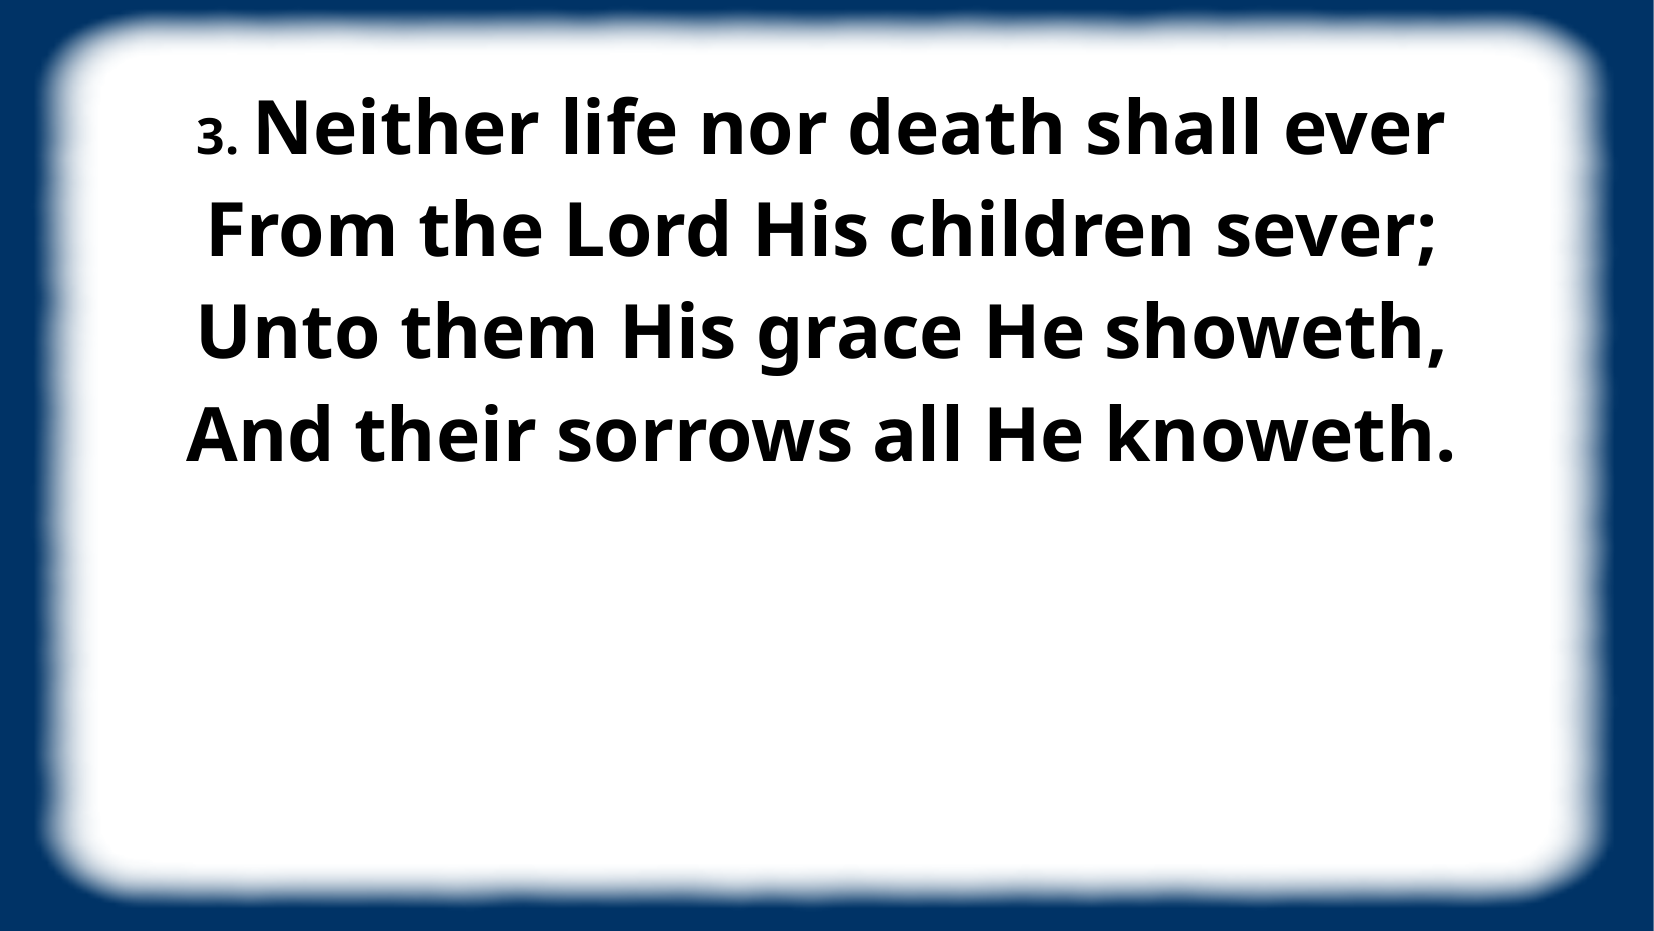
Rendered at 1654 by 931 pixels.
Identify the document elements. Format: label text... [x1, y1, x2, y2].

picture [0, 0, 1654, 931]
text_box 3. Neither life nor death shall ever From the Lord His children sever; Unto them His grace He showeth, And their sorrows all He knoweth. [102, 66, 1543, 481]
